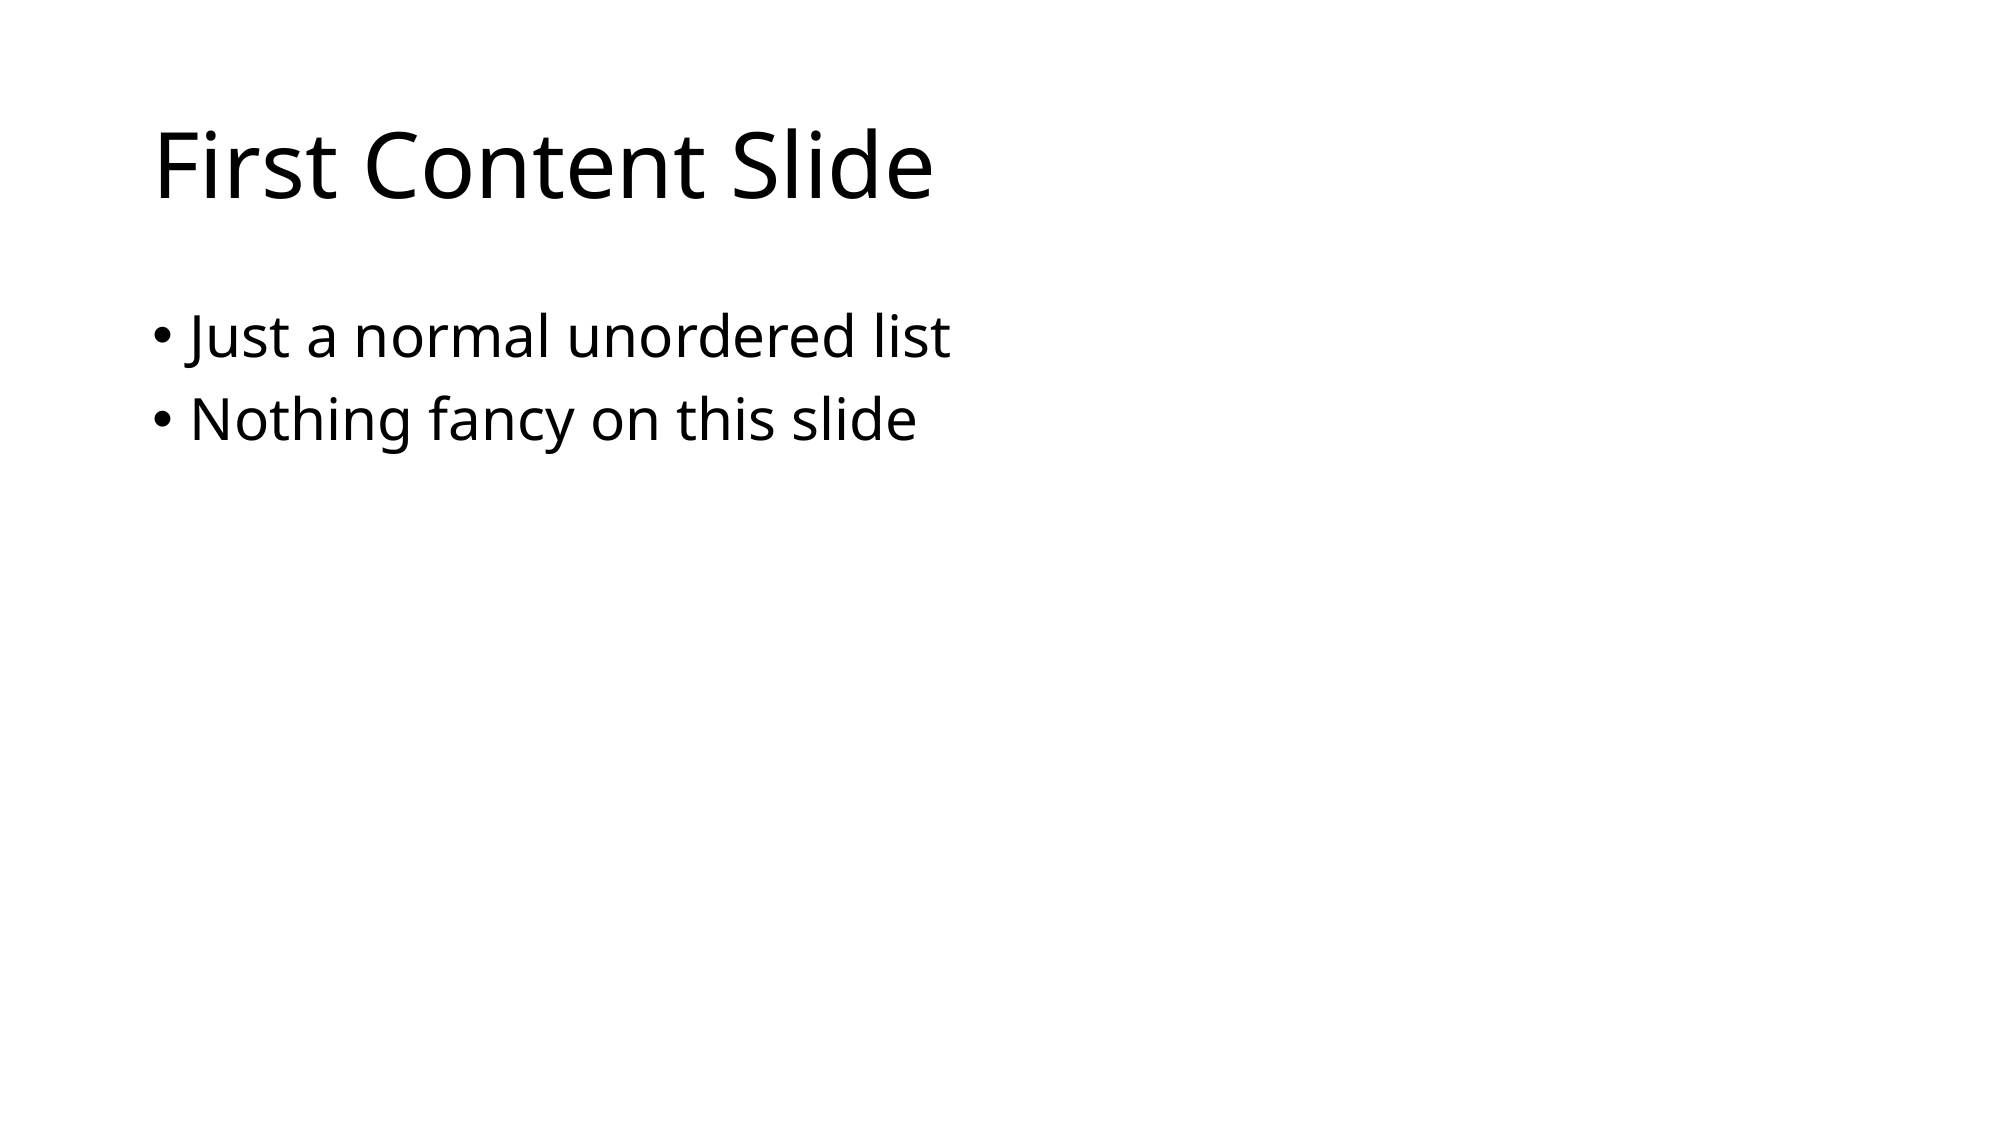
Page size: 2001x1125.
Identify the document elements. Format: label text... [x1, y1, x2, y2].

list Just a normal unordered list Nothing fancy on this slide [137, 299, 1863, 1014]
title First Content Slide [137, 59, 1863, 278]
